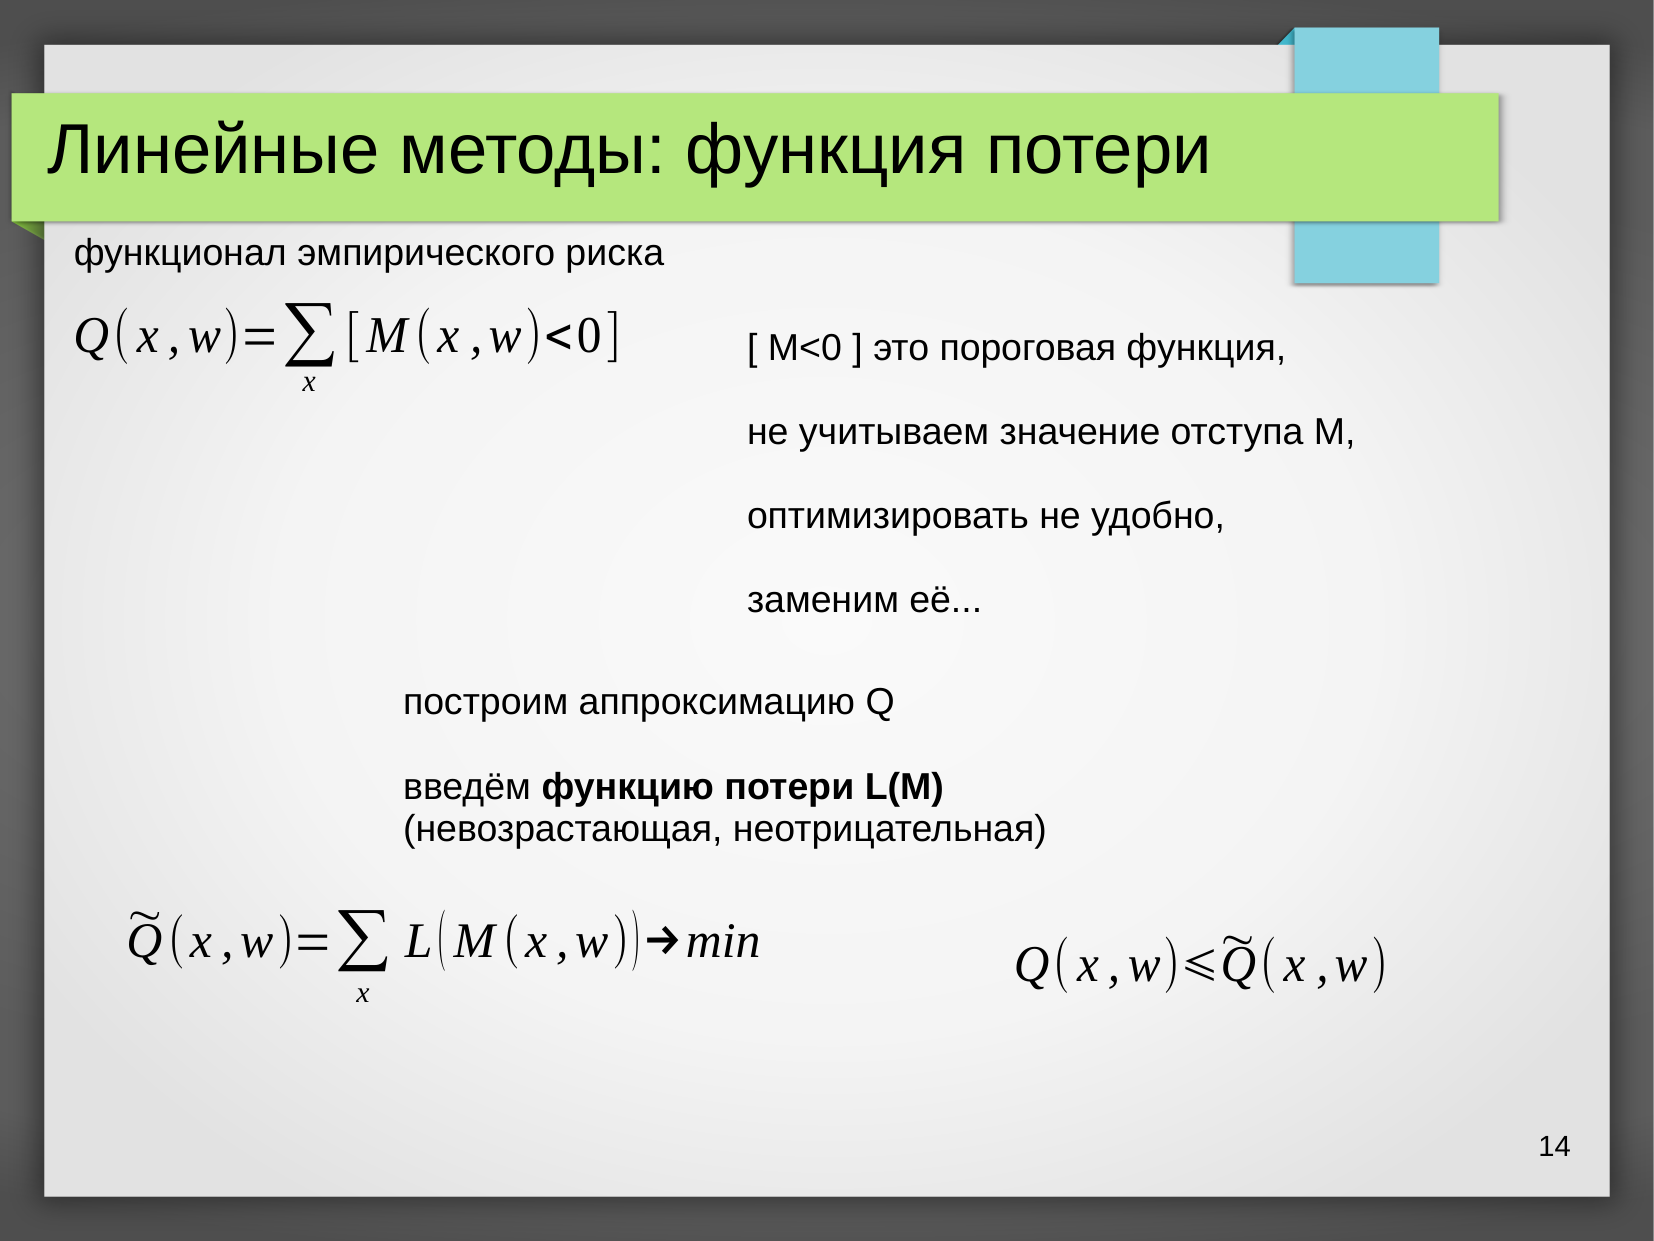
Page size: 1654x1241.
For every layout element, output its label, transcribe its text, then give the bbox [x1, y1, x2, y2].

chart [119, 906, 768, 1009]
title Линейные методы: функция потери [47, 109, 1501, 189]
text_box функционал эмпирического риска [59, 224, 697, 284]
chart [1007, 933, 1394, 999]
picture [0, 0, 1654, 1241]
text_box [ M<0 ] это пороговая функция, не учитываем значение отступа M, оптимизировать не удобно, заменим её... [732, 318, 1394, 603]
text_box построим аппроксимацию Q введём функцию потери L(M) (невозрастающая, неотрицательная) [388, 673, 1063, 839]
chart [67, 299, 626, 402]
